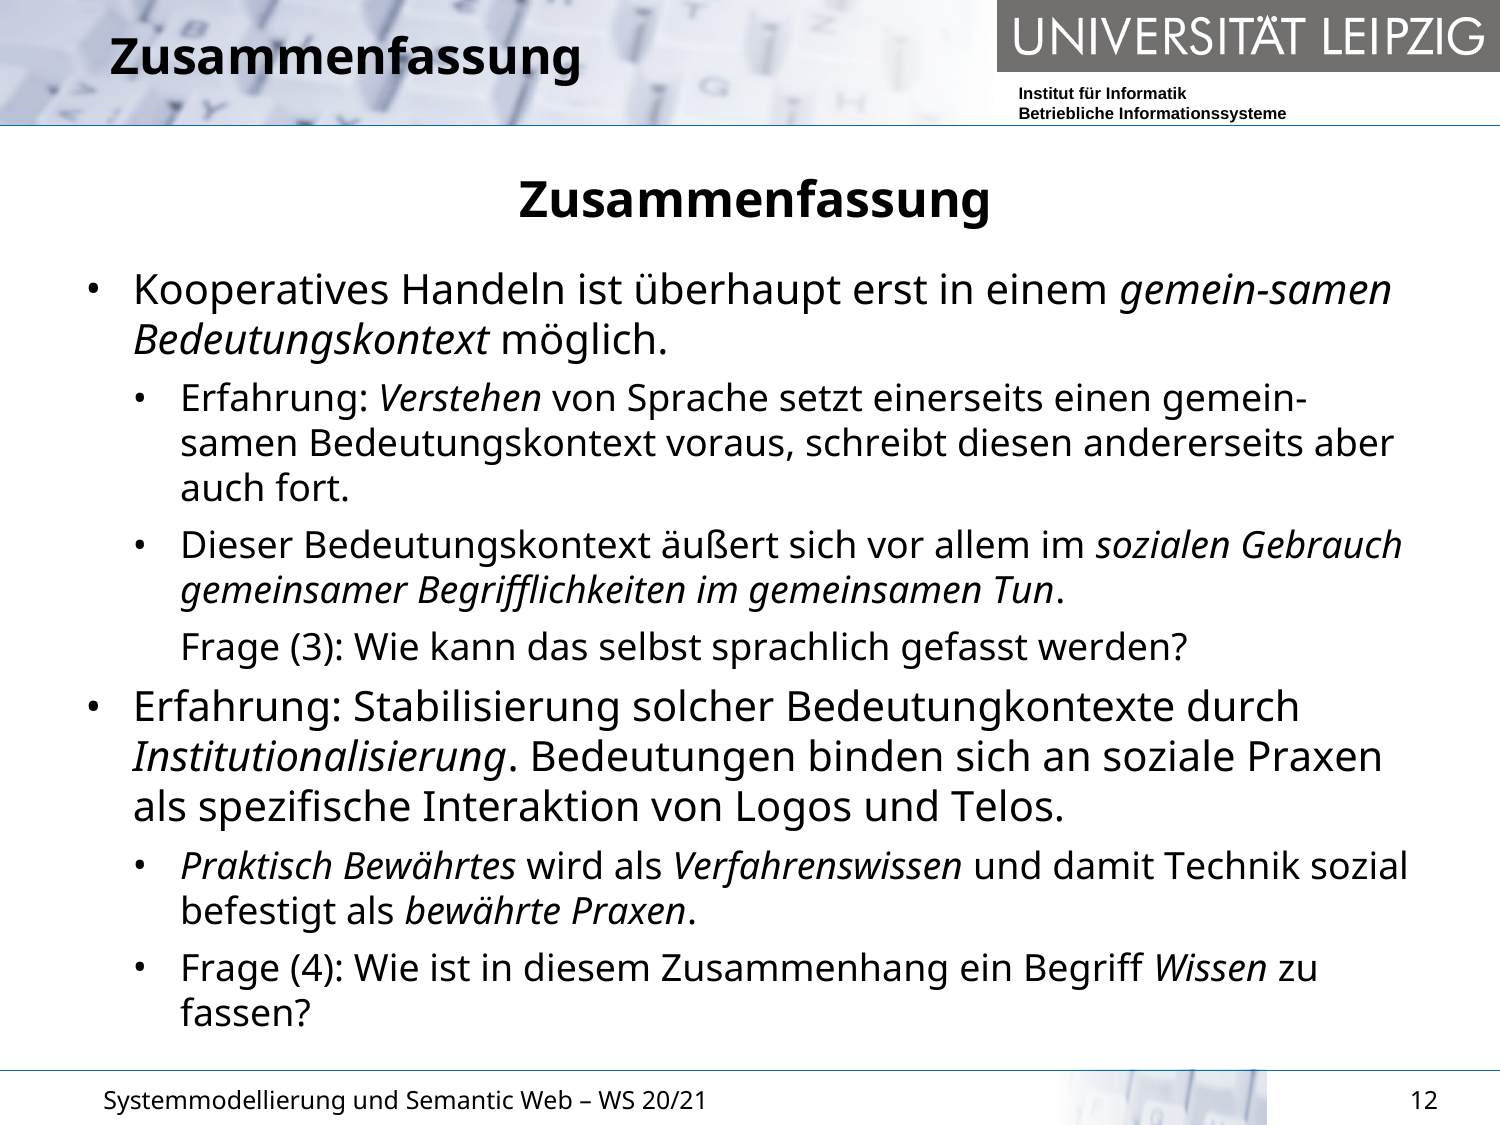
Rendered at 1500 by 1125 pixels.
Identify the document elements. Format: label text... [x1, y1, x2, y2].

picture [1057, 1071, 1267, 1125]
text_box Zusammenfassung Kooperatives Handeln ist überhaupt erst in einem gemein-samen Bedeutungskontext möglich. Erfahrung: Verstehen von Sprache setzt einerseits einen gemein-samen Bedeutungskontext voraus, schreibt diesen andererseits aber auch fort. Dieser Bedeutungskontext äußert sich vor allem im sozialen Gebrauch gemeinsamer Begrifflichkeiten im gemeinsamen Tun. Frage (3): Wie kann das selbst sprachlich gefasst werden? Erfahrung: Stabilisierung solcher Bedeutungkontexte durch Institutionalisierung. Bedeutungen binden sich an soziale Praxen als spezifische Interaktion von Logos und Telos. Praktisch Bewährtes wird als Verfahrenswissen und damit Technik sozial befestigt als bewährte Praxen. Frage (4): Wie ist in diesem Zusammenhang ein Begriff Wissen zu fassen? [70, 159, 1442, 1042]
text_box Zusammenfassung [95, 16, 599, 93]
picture [0, 0, 1500, 125]
